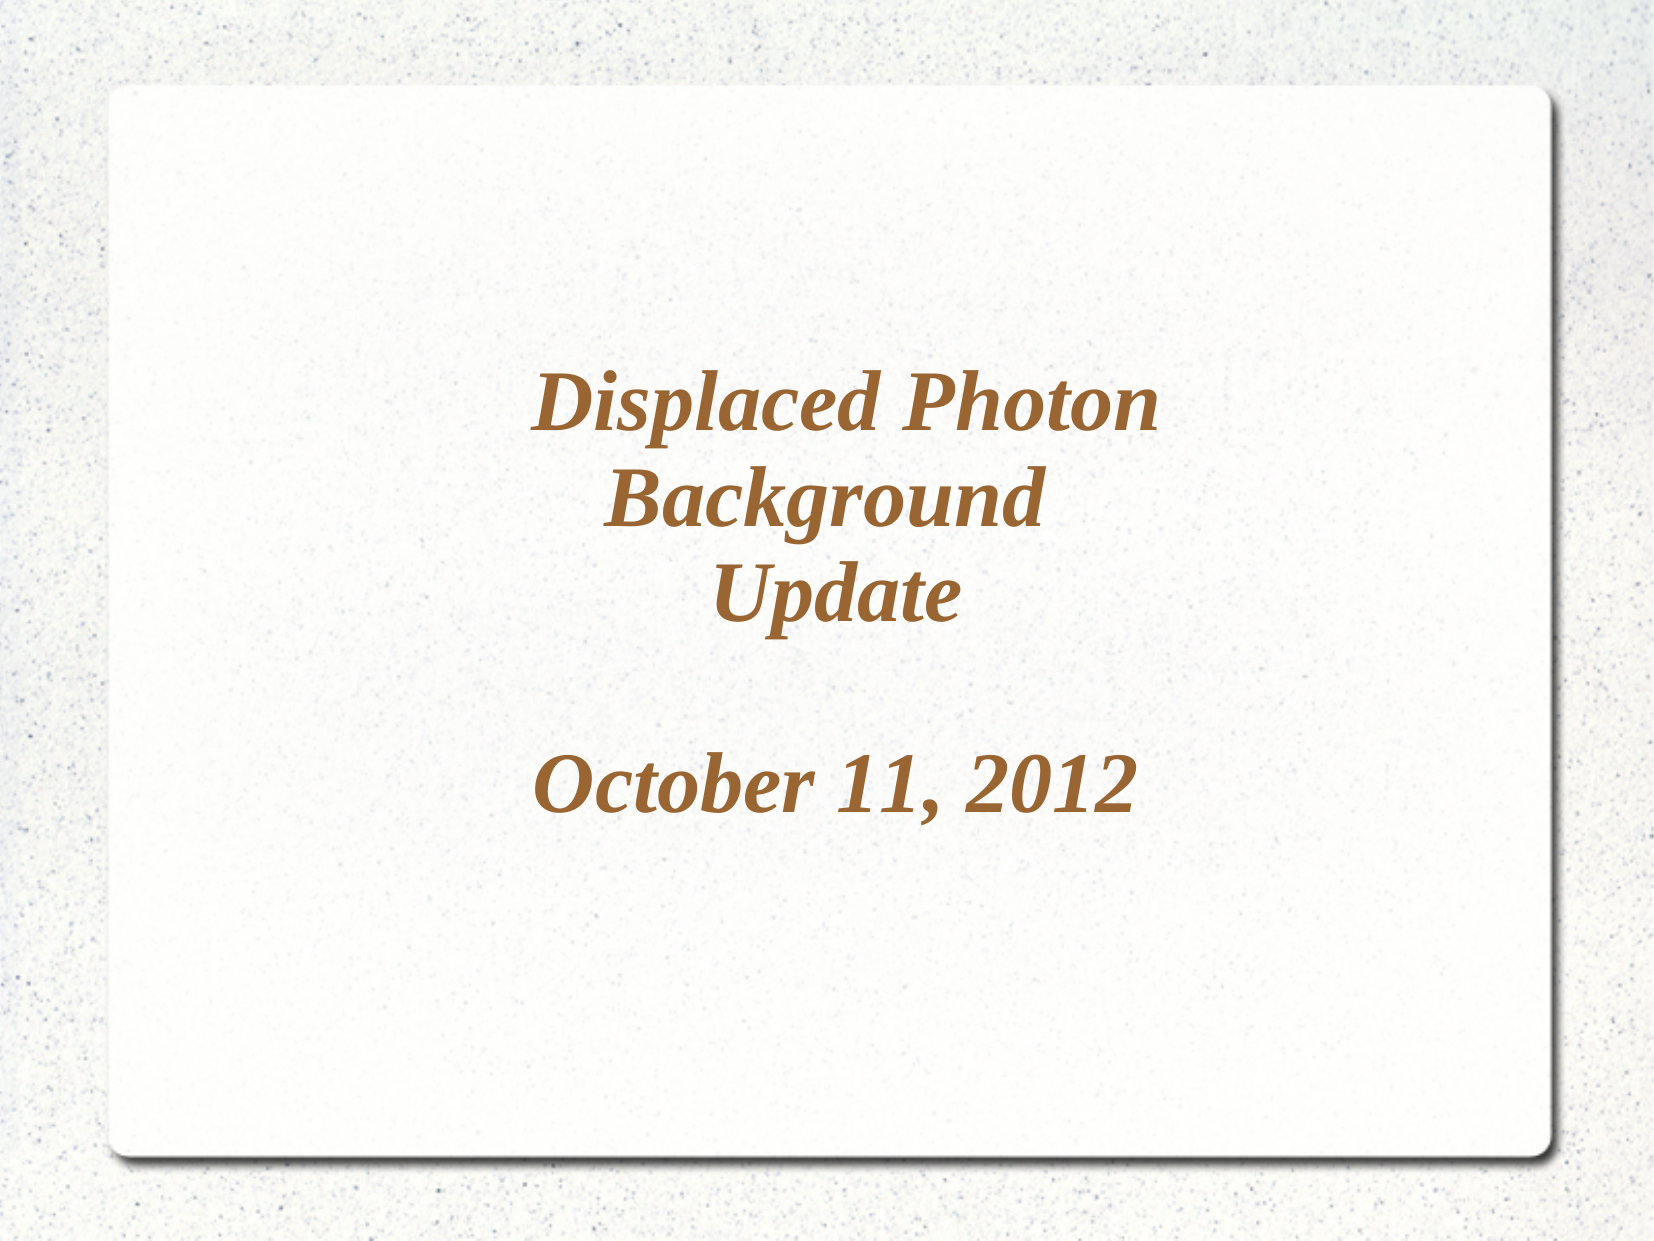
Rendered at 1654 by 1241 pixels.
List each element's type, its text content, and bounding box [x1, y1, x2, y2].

picture [0, 0, 1654, 1241]
title Displaced Photon Background Update October 11, 2012 [127, 165, 1546, 1021]
